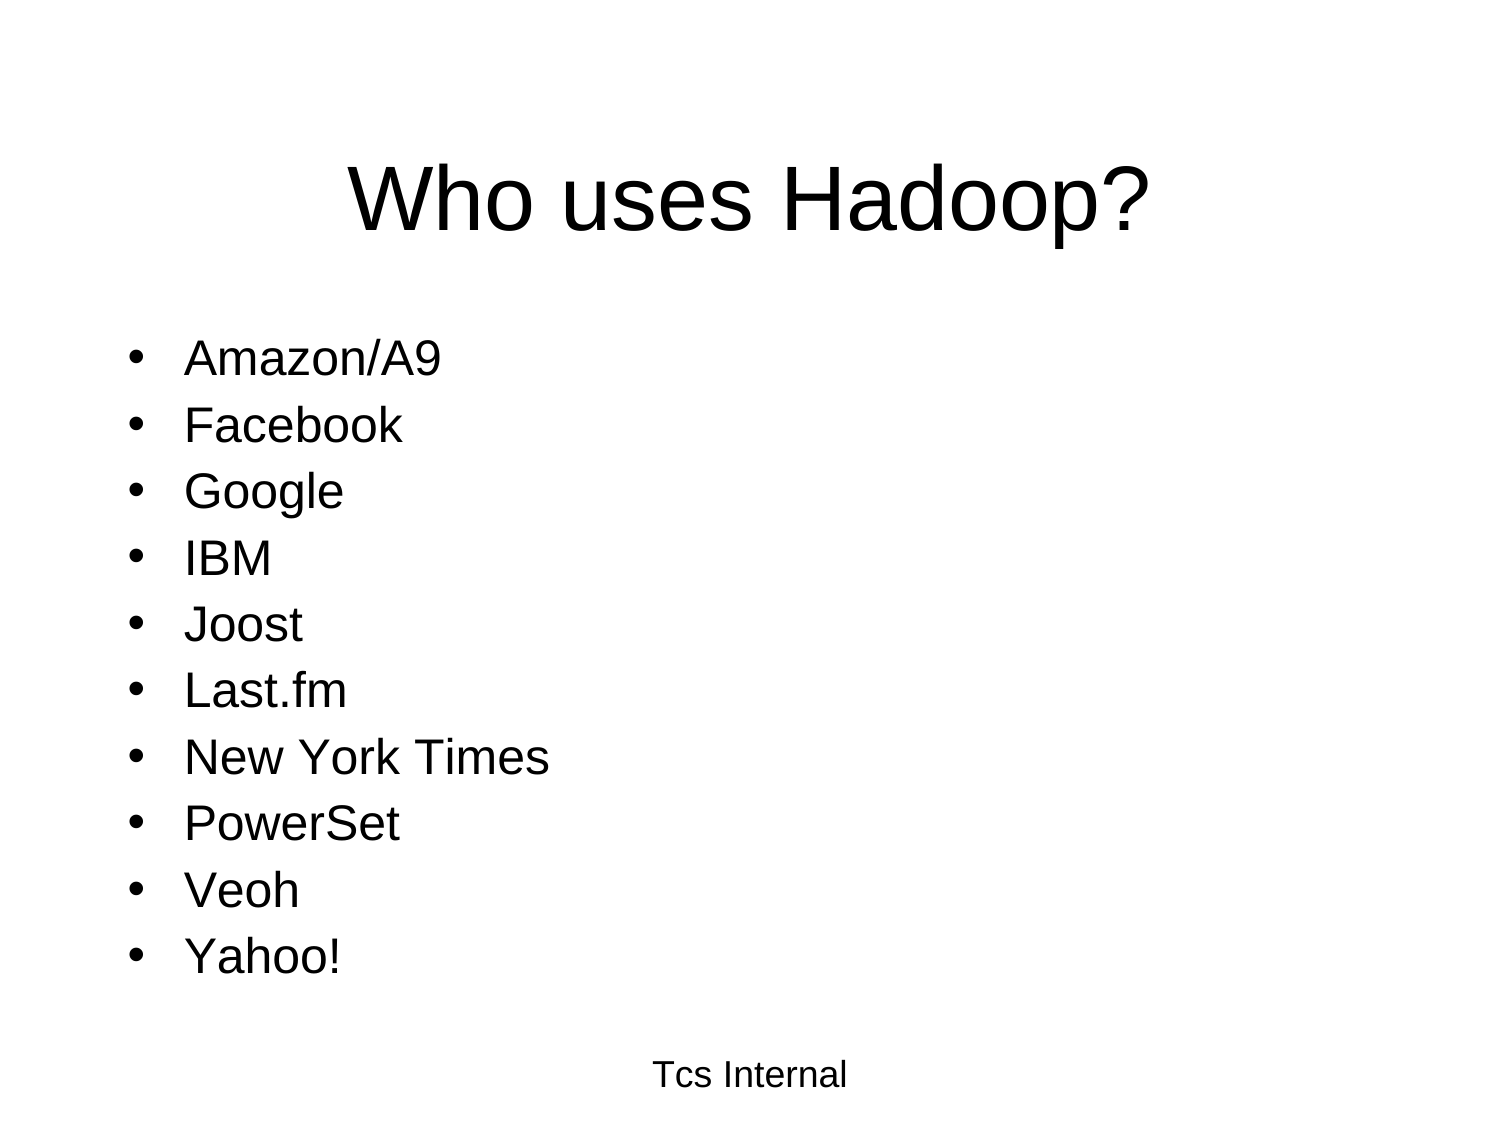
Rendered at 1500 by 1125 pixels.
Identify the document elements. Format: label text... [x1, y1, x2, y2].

list Amazon/A9 Facebook Google IBM Joost Last.fm New York Times PowerSet Veoh Yahoo! [112, 324, 1388, 1001]
title Who uses Hadoop? [112, 99, 1388, 288]
